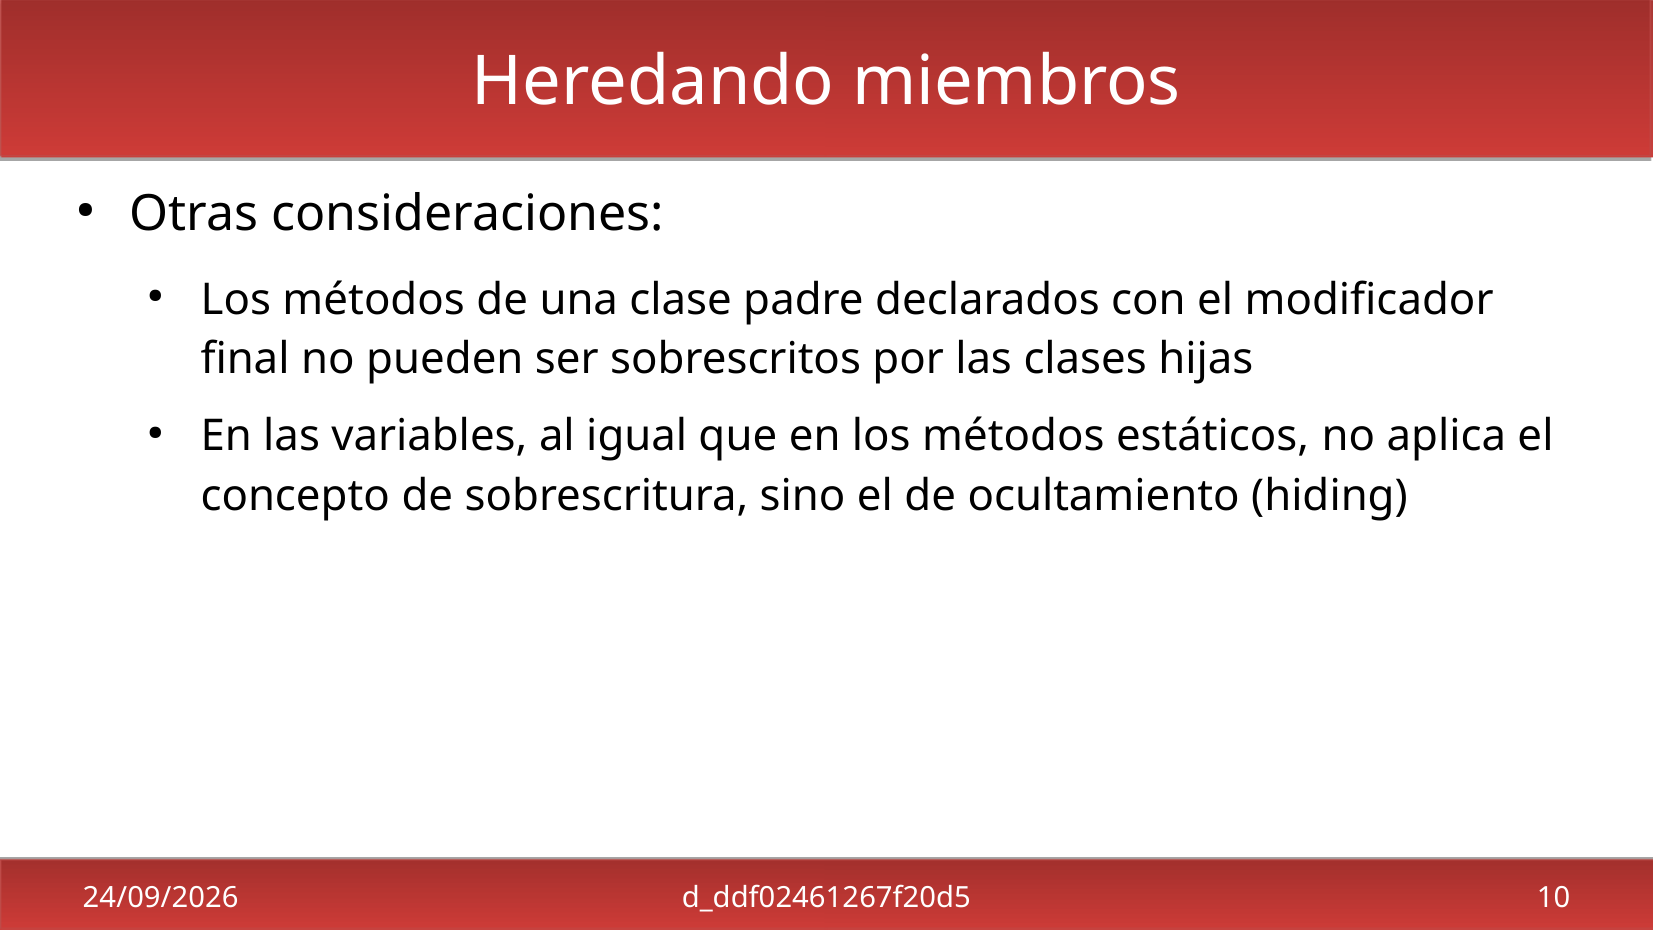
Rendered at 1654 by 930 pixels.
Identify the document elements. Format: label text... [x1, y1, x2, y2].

picture [0, 857, 1653, 930]
picture [0, 0, 1653, 161]
title Heredando miembros [58, 23, 1594, 133]
list Otras consideraciones: Los métodos de una clase padre declarados con el modificador final no pueden ser sobrescritos por las clases hijas En las variables, al igual que en los métodos estáticos, no aplica el concepto de sobrescritura, sino el de ocultamiento (hiding) [58, 177, 1594, 791]
